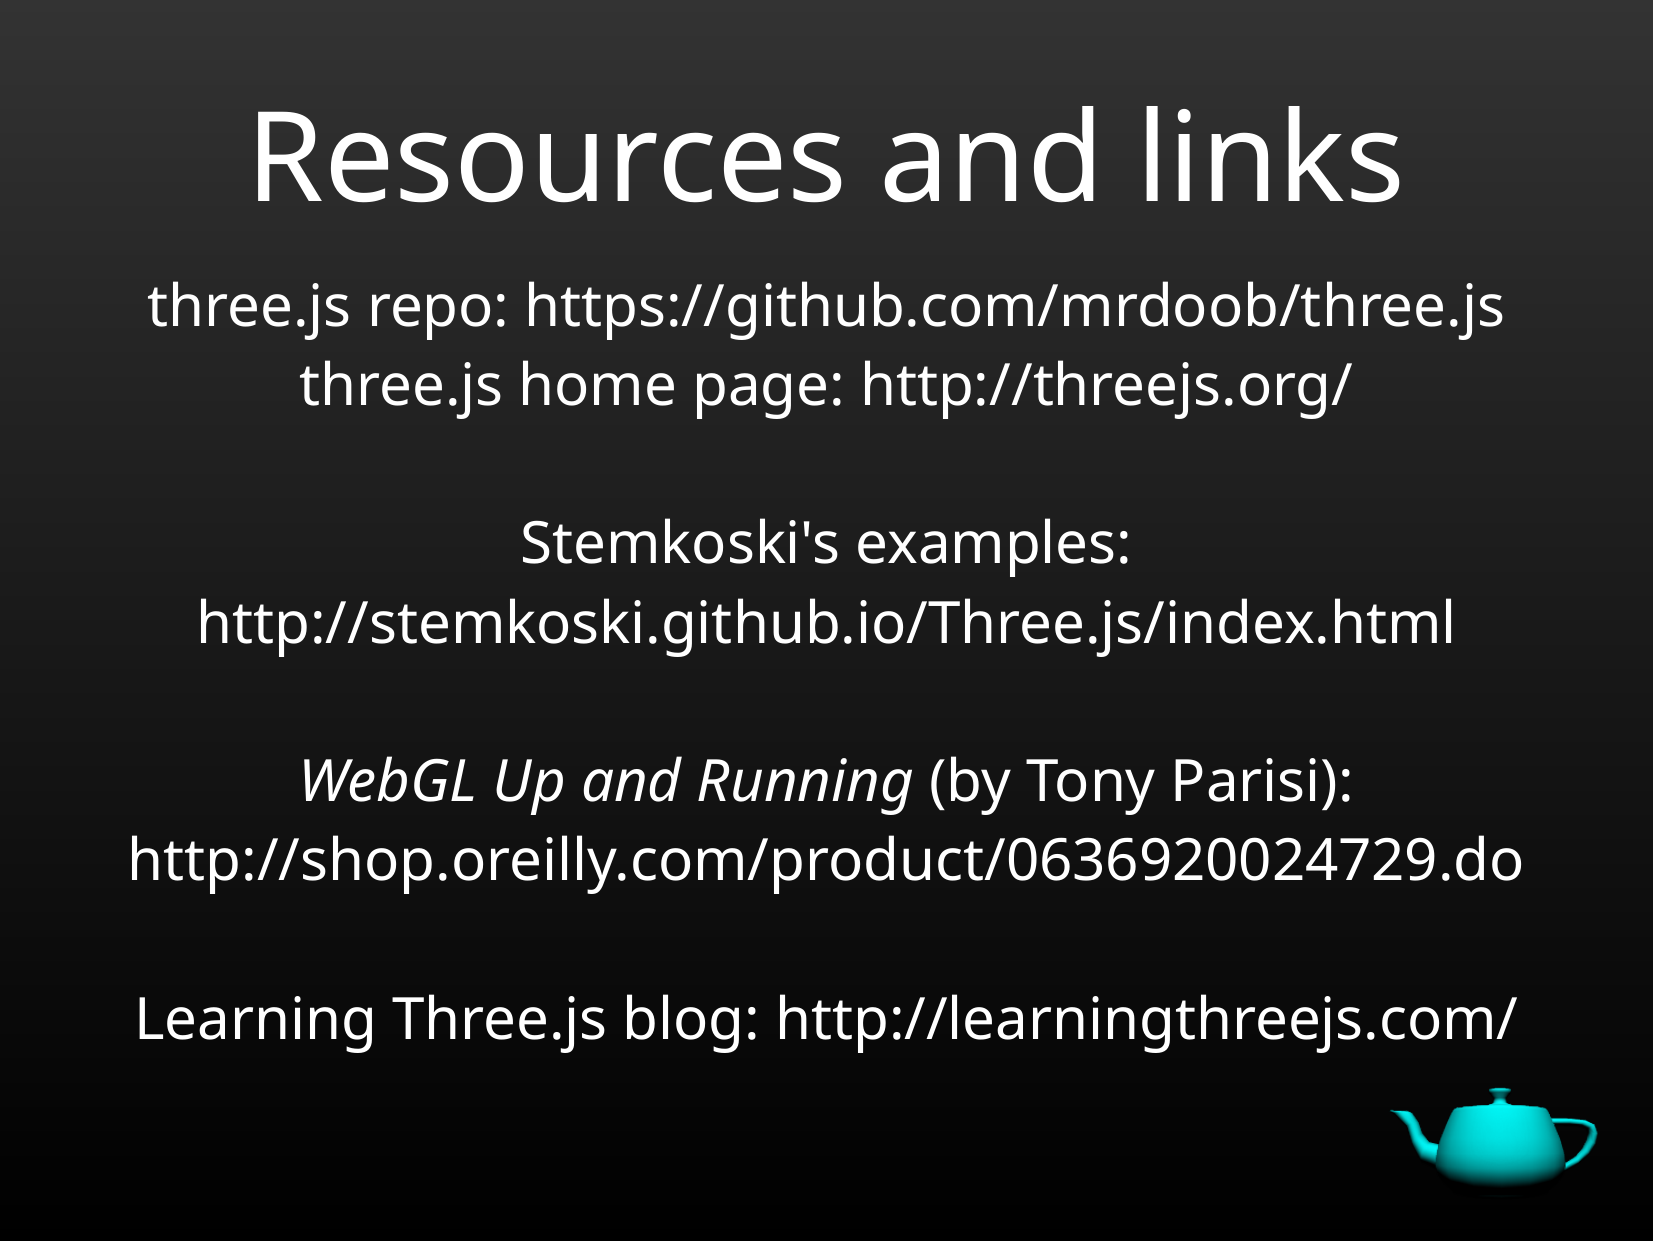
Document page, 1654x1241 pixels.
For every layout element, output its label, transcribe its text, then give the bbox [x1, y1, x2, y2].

subtitle three.js repo: https://github.com/mrdoob/three.js three.js home page: http://threejs.org/ Stemkoski's examples: http://stemkoski.github.io/Three.js/index.html WebGL Up and Running (by Tony Parisi): http://shop.oreilly.com/product/0636920024729.do Learning Three.js blog: http://learningthreejs.com/ [82, 282, 1571, 1117]
title Resources and links [82, 56, 1571, 250]
picture [1387, 1085, 1600, 1201]
